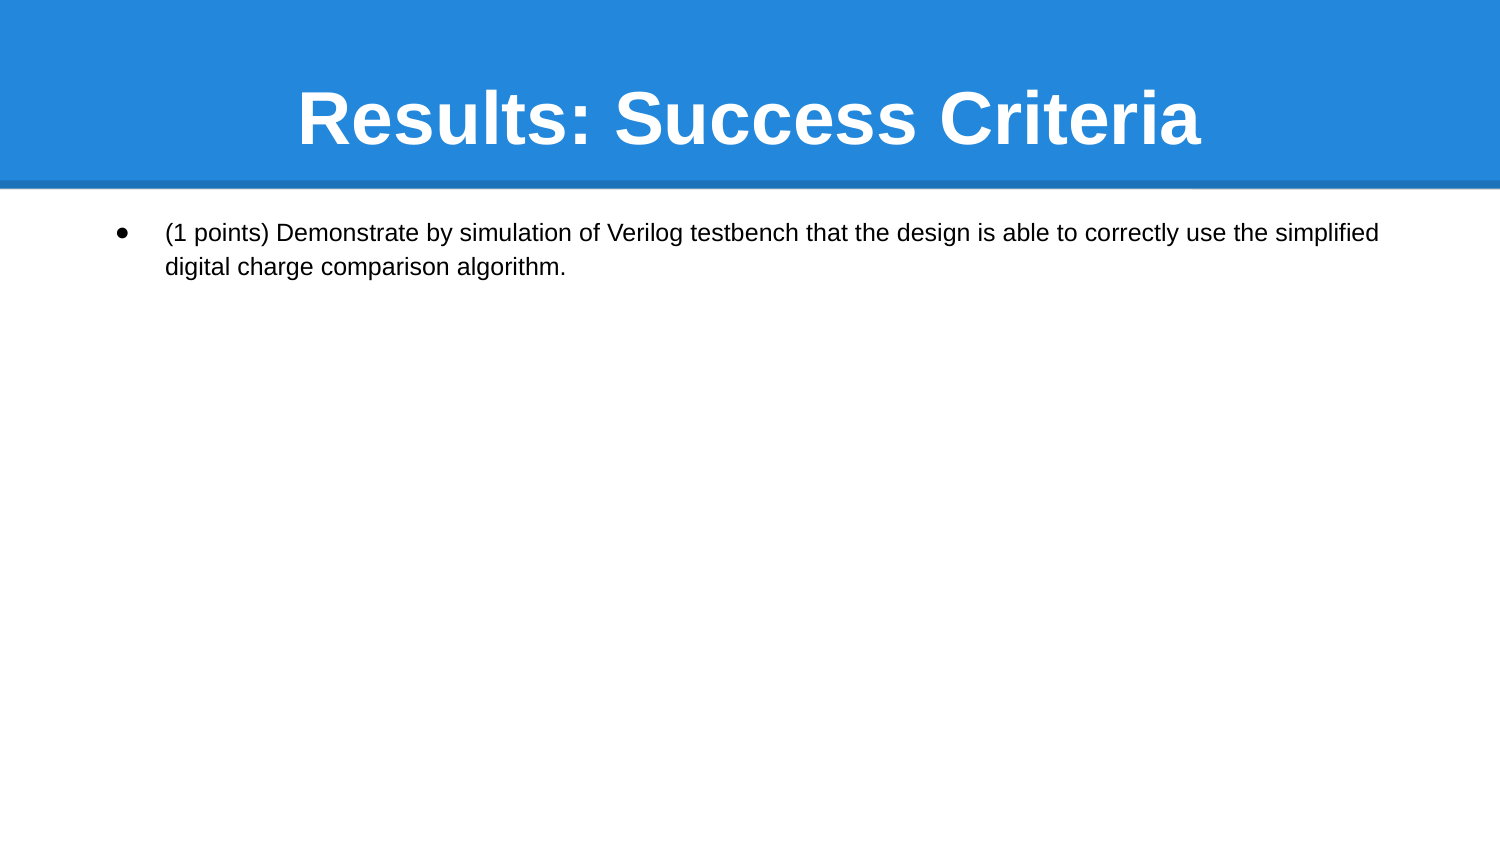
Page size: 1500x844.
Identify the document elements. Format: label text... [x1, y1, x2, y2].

title Results: Success Criteria [75, 33, 1425, 175]
list (1 points) Demonstrate by simulation of Verilog testbench that the design is able to correctly use the simplified digital charge comparison algorithm. [75, 196, 1425, 808]
